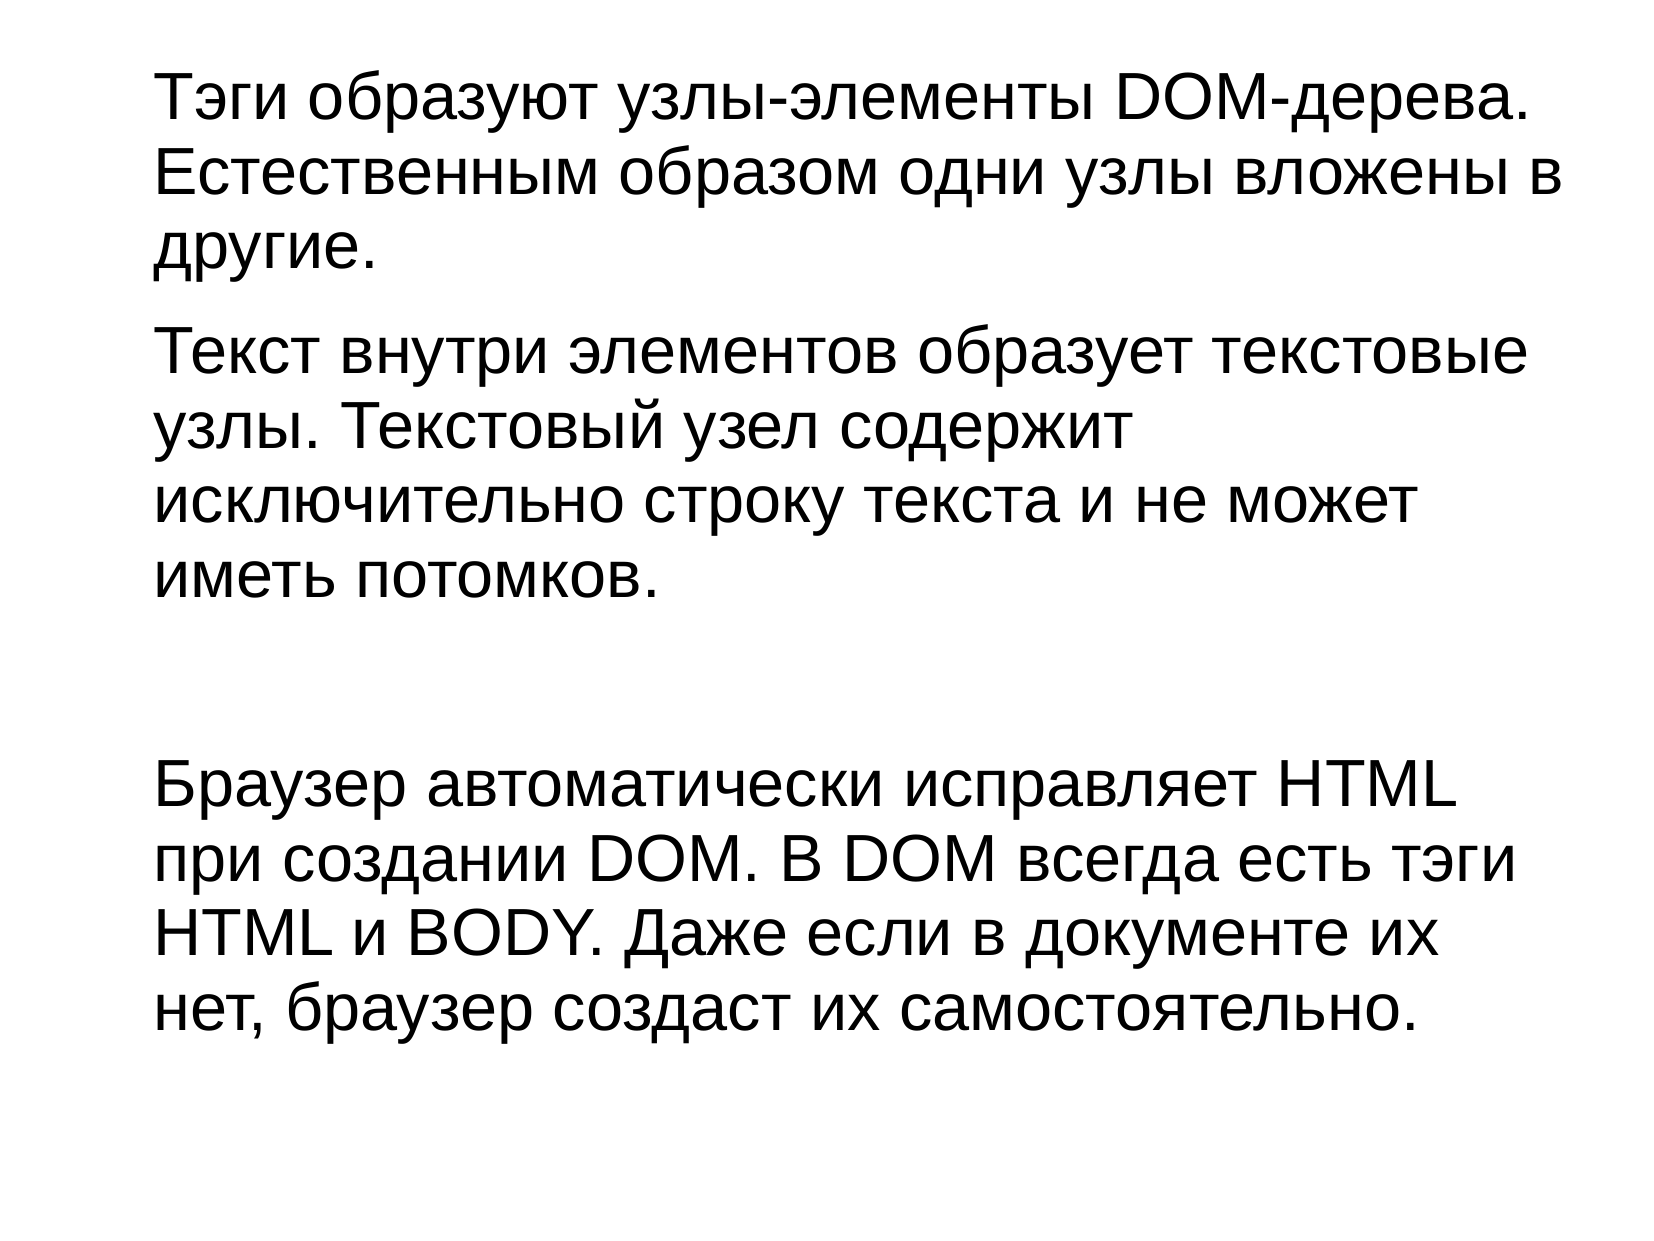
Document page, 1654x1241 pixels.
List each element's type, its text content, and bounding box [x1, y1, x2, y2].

list Тэги образуют узлы-элементы DOM-дерева. Естественным образом одни узлы вложены в другие. Текст внутри элементов образует текстовые узлы. Текстовый узел содержит исключительно строку текста и не может иметь потомков. Браузер автоматически исправляет HTML при создании DOM. В DOM всегда есть тэги HTML и BODY. Даже если в документе их нет, браузер создаст их самостоятельно. [82, 59, 1571, 1123]
